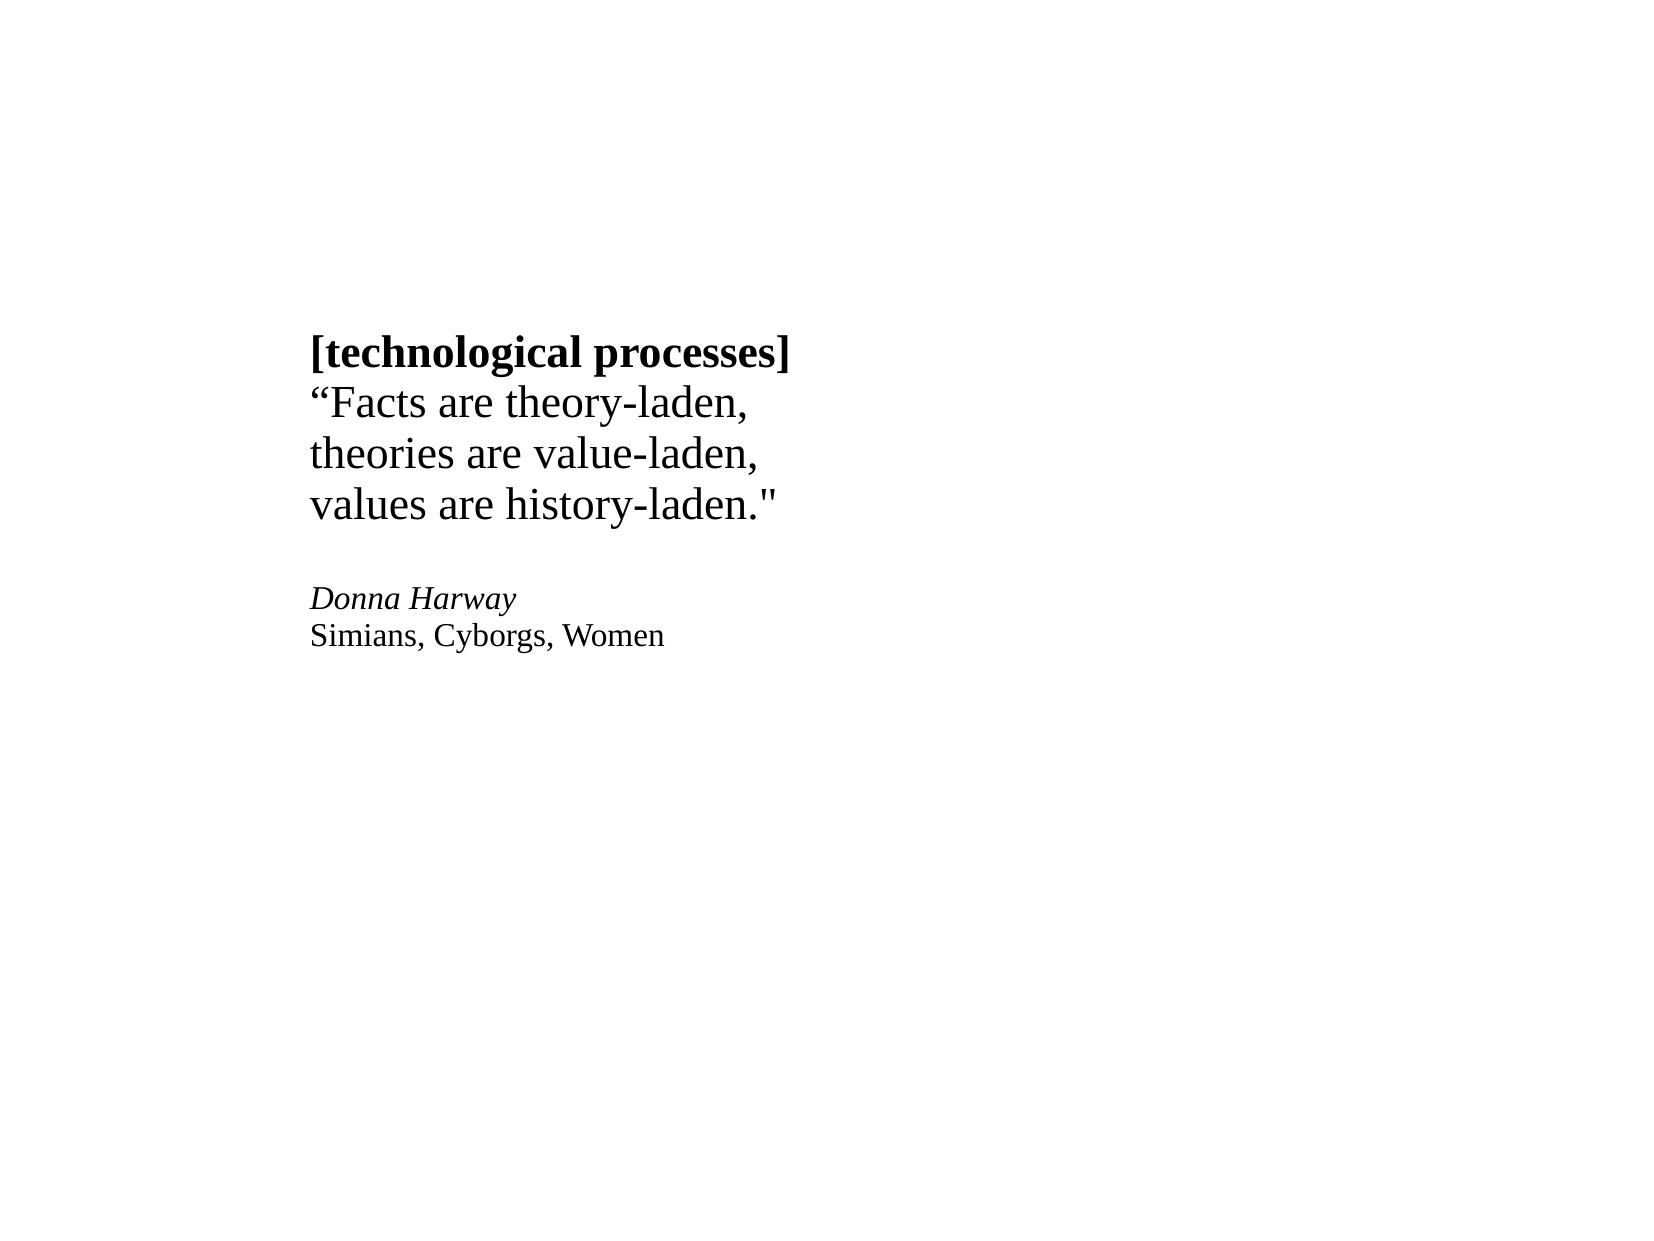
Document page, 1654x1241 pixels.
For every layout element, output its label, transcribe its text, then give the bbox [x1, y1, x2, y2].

text_box [technological processes] “Facts are theory-laden, theories are value-laden, values are history-laden." Donna Harway Simians, Cyborgs, Women [295, 318, 1312, 666]
